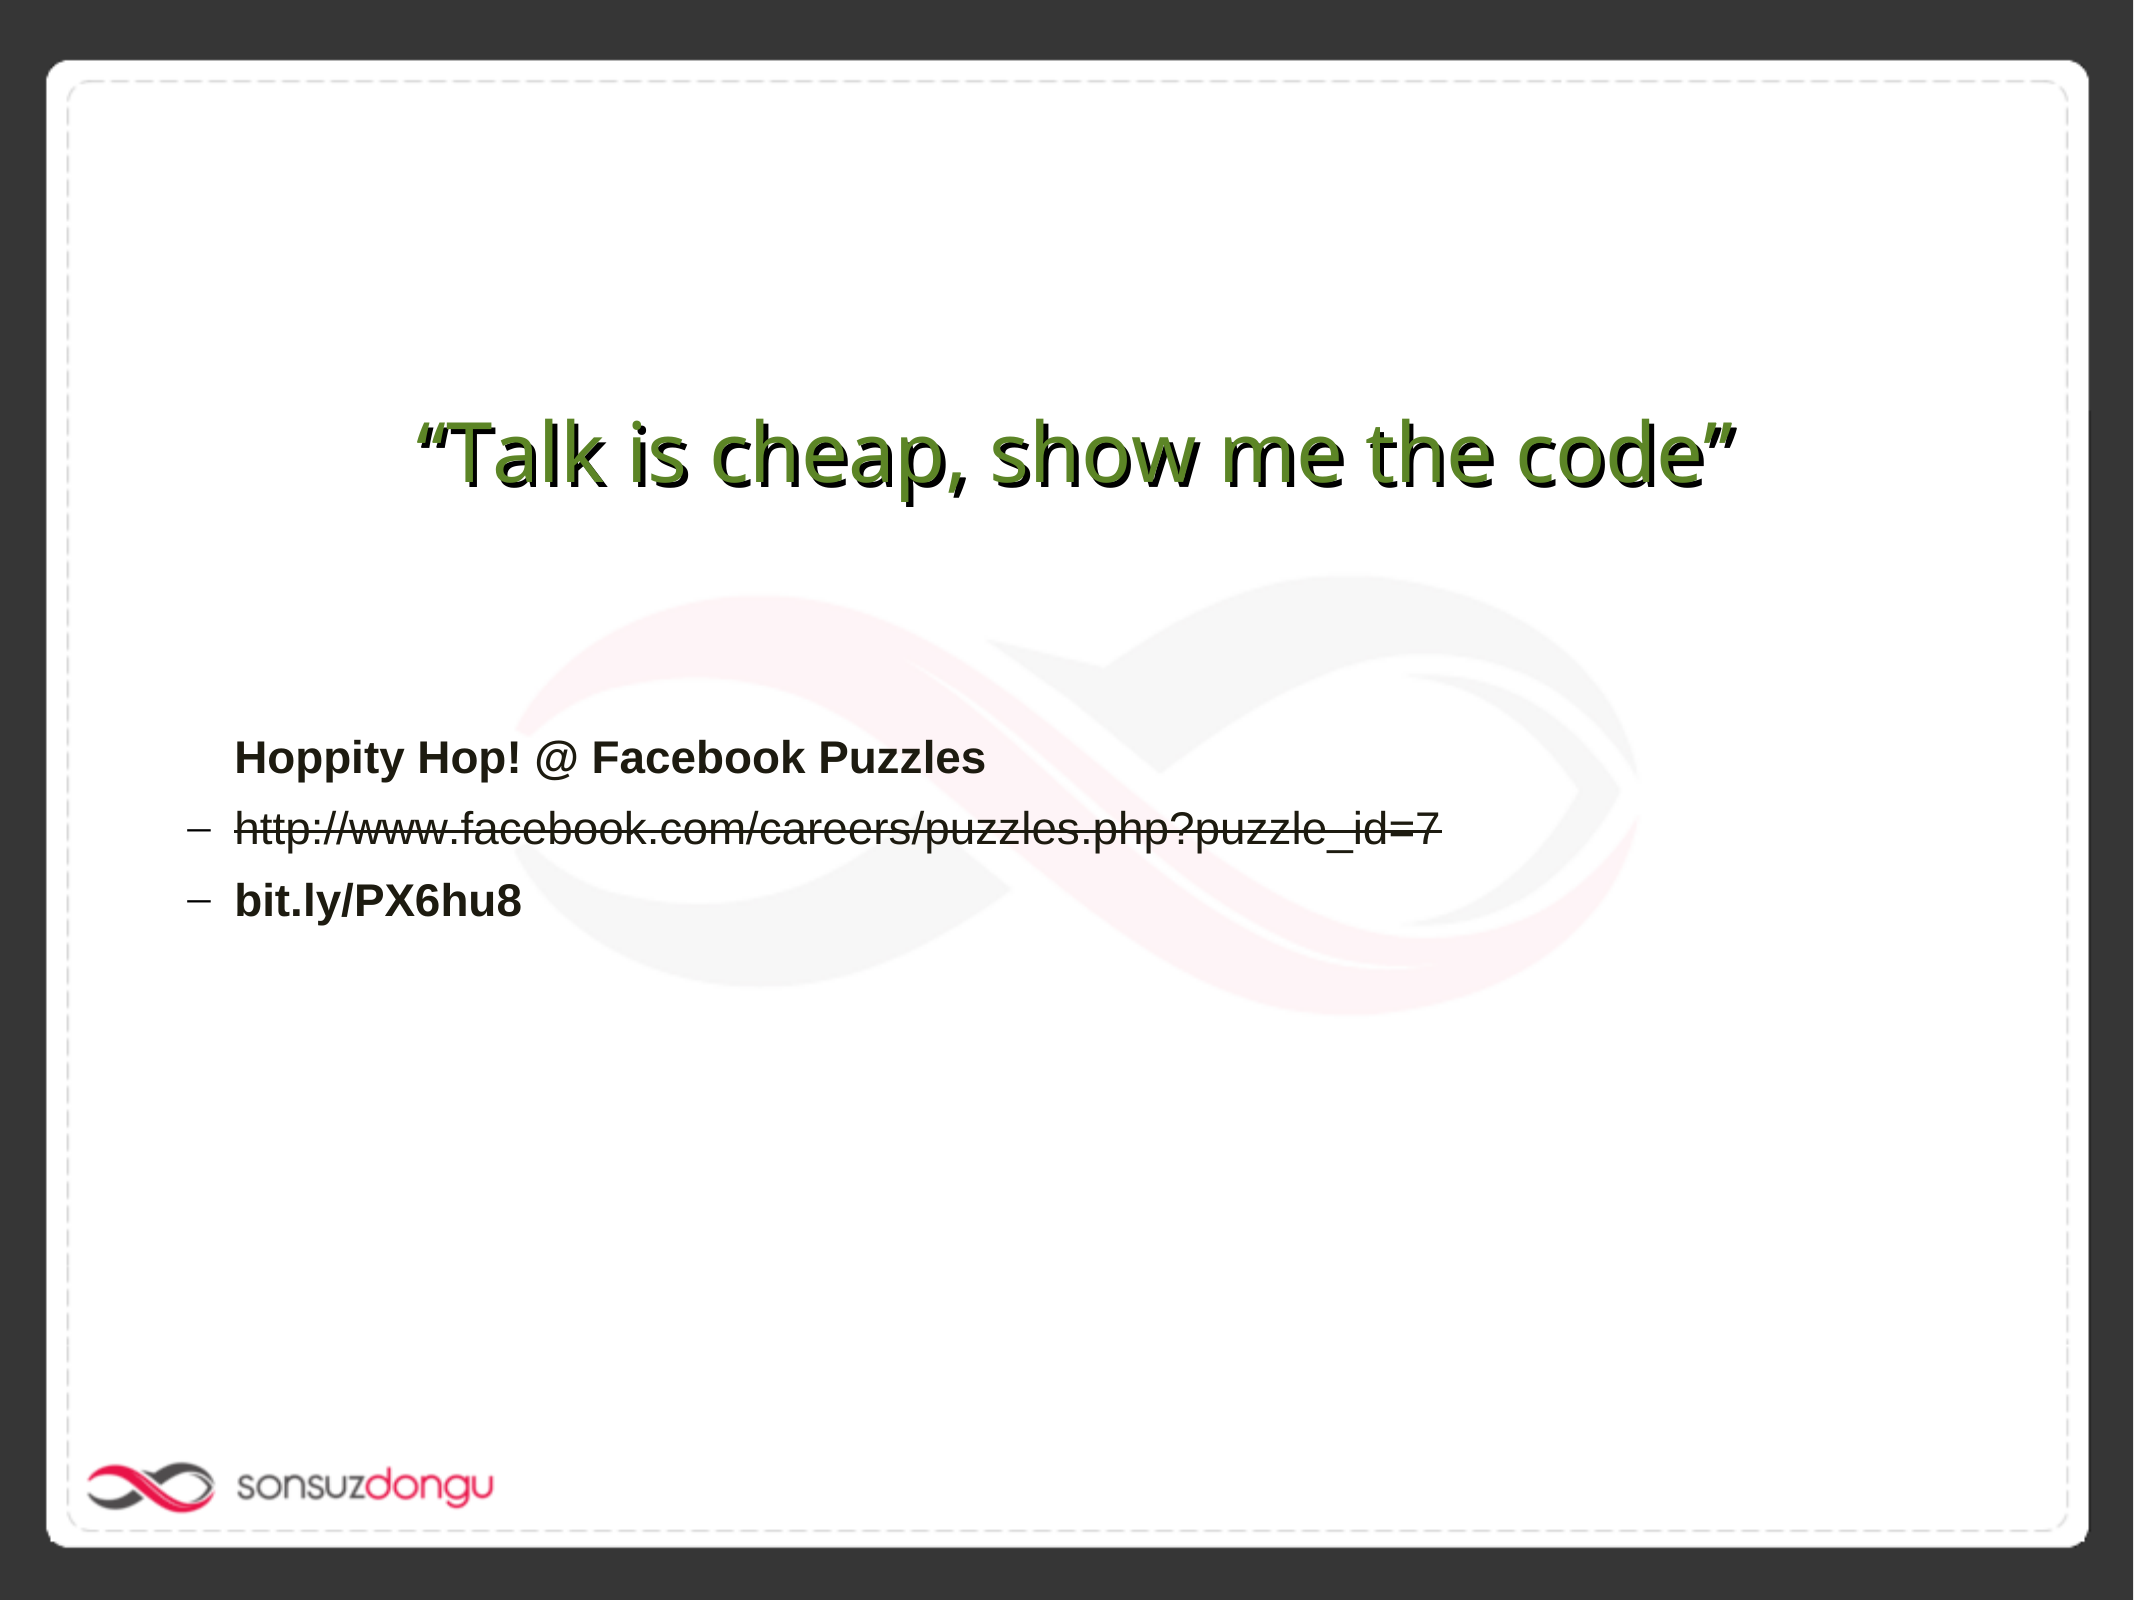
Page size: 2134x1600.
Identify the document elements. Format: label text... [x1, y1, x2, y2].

text_box “Talk is cheap, show me the code” [416, 399, 1735, 620]
picture [0, 0, 2134, 1600]
text_box Hoppity Hop! @ Facebook Puzzles http://www.facebook.com/careers/puzzles.php?puzzle_id=7 bit.ly/PX6hu8 [112, 741, 1950, 895]
